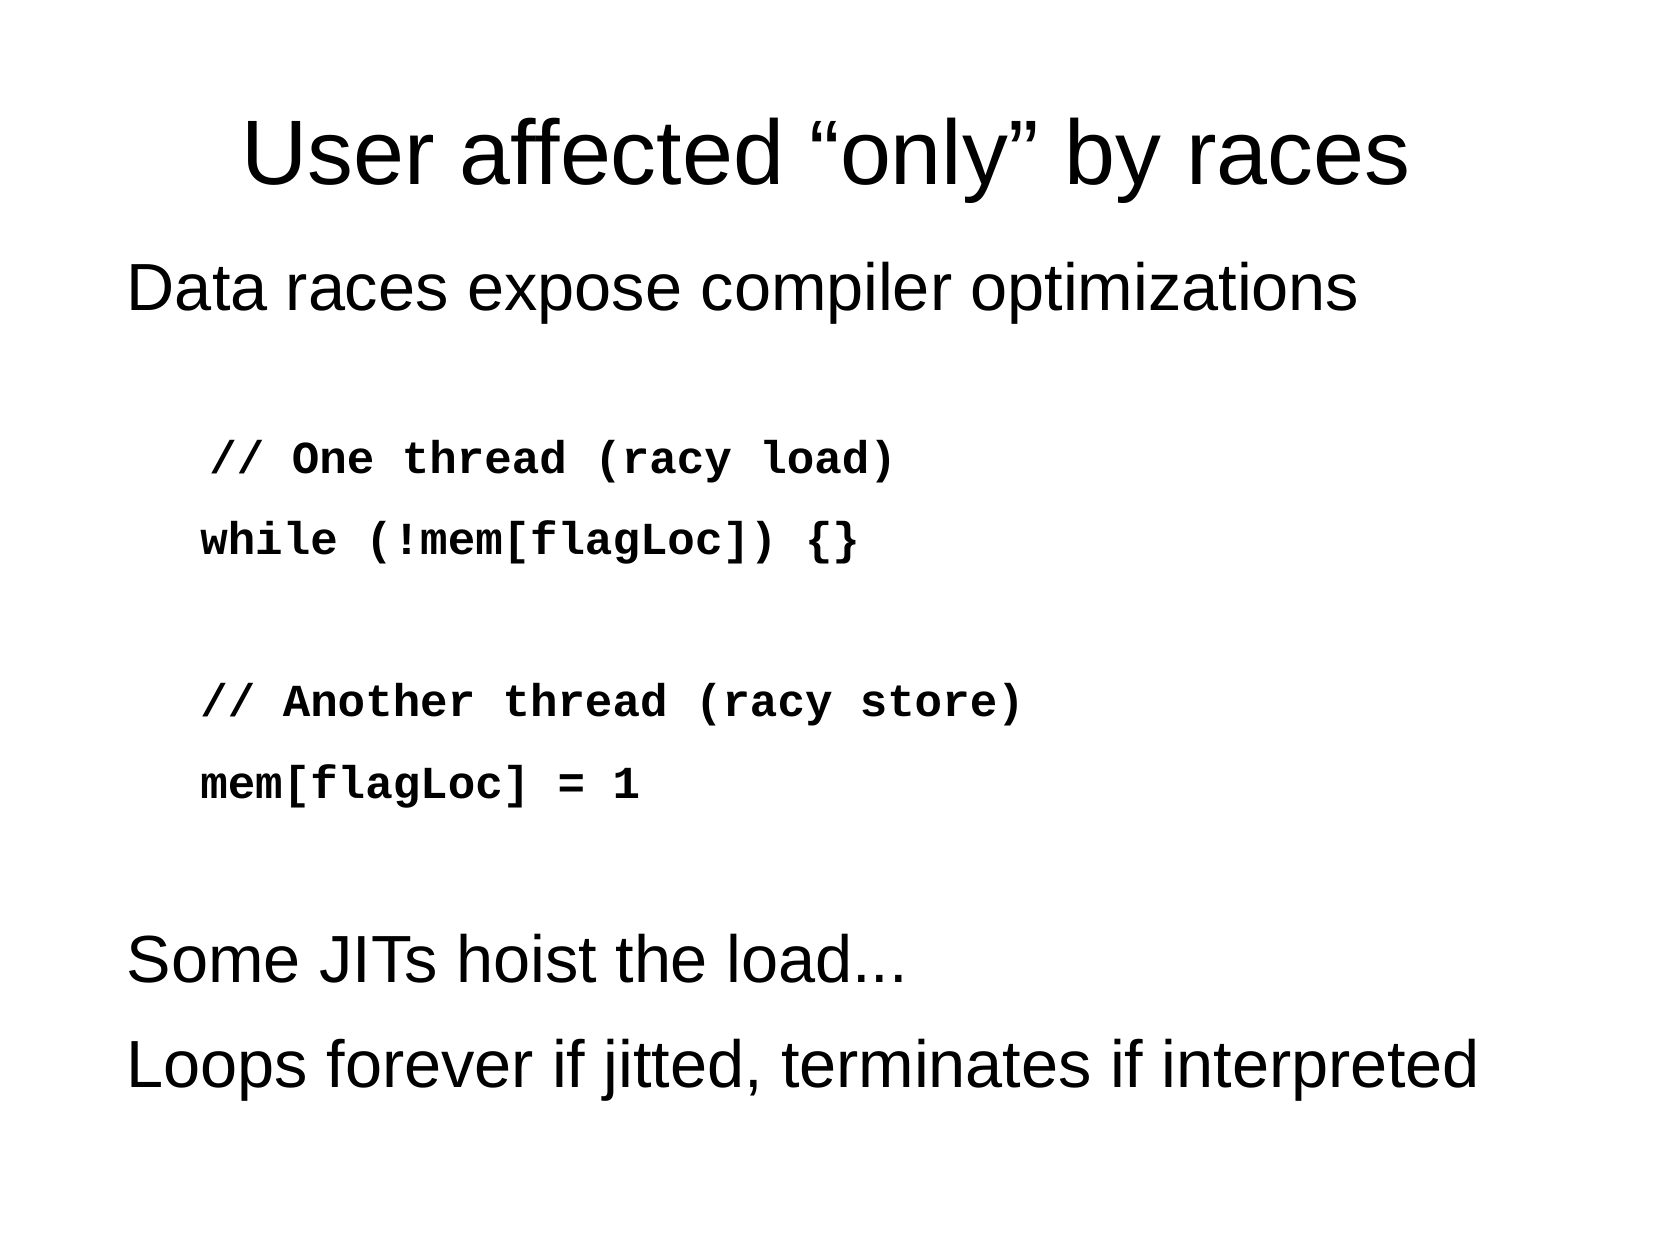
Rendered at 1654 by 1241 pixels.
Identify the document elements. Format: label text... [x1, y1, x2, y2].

list Data races expose compiler optimizations // One thread (racy load) while (!mem[flagLoc]) {} // Another thread (racy store) mem[flagLoc] = 1 Some JITs hoist the load... Loops forever if jitted, terminates if interpreted [126, 249, 1615, 1181]
title User affected “only” by races [82, 49, 1571, 257]
